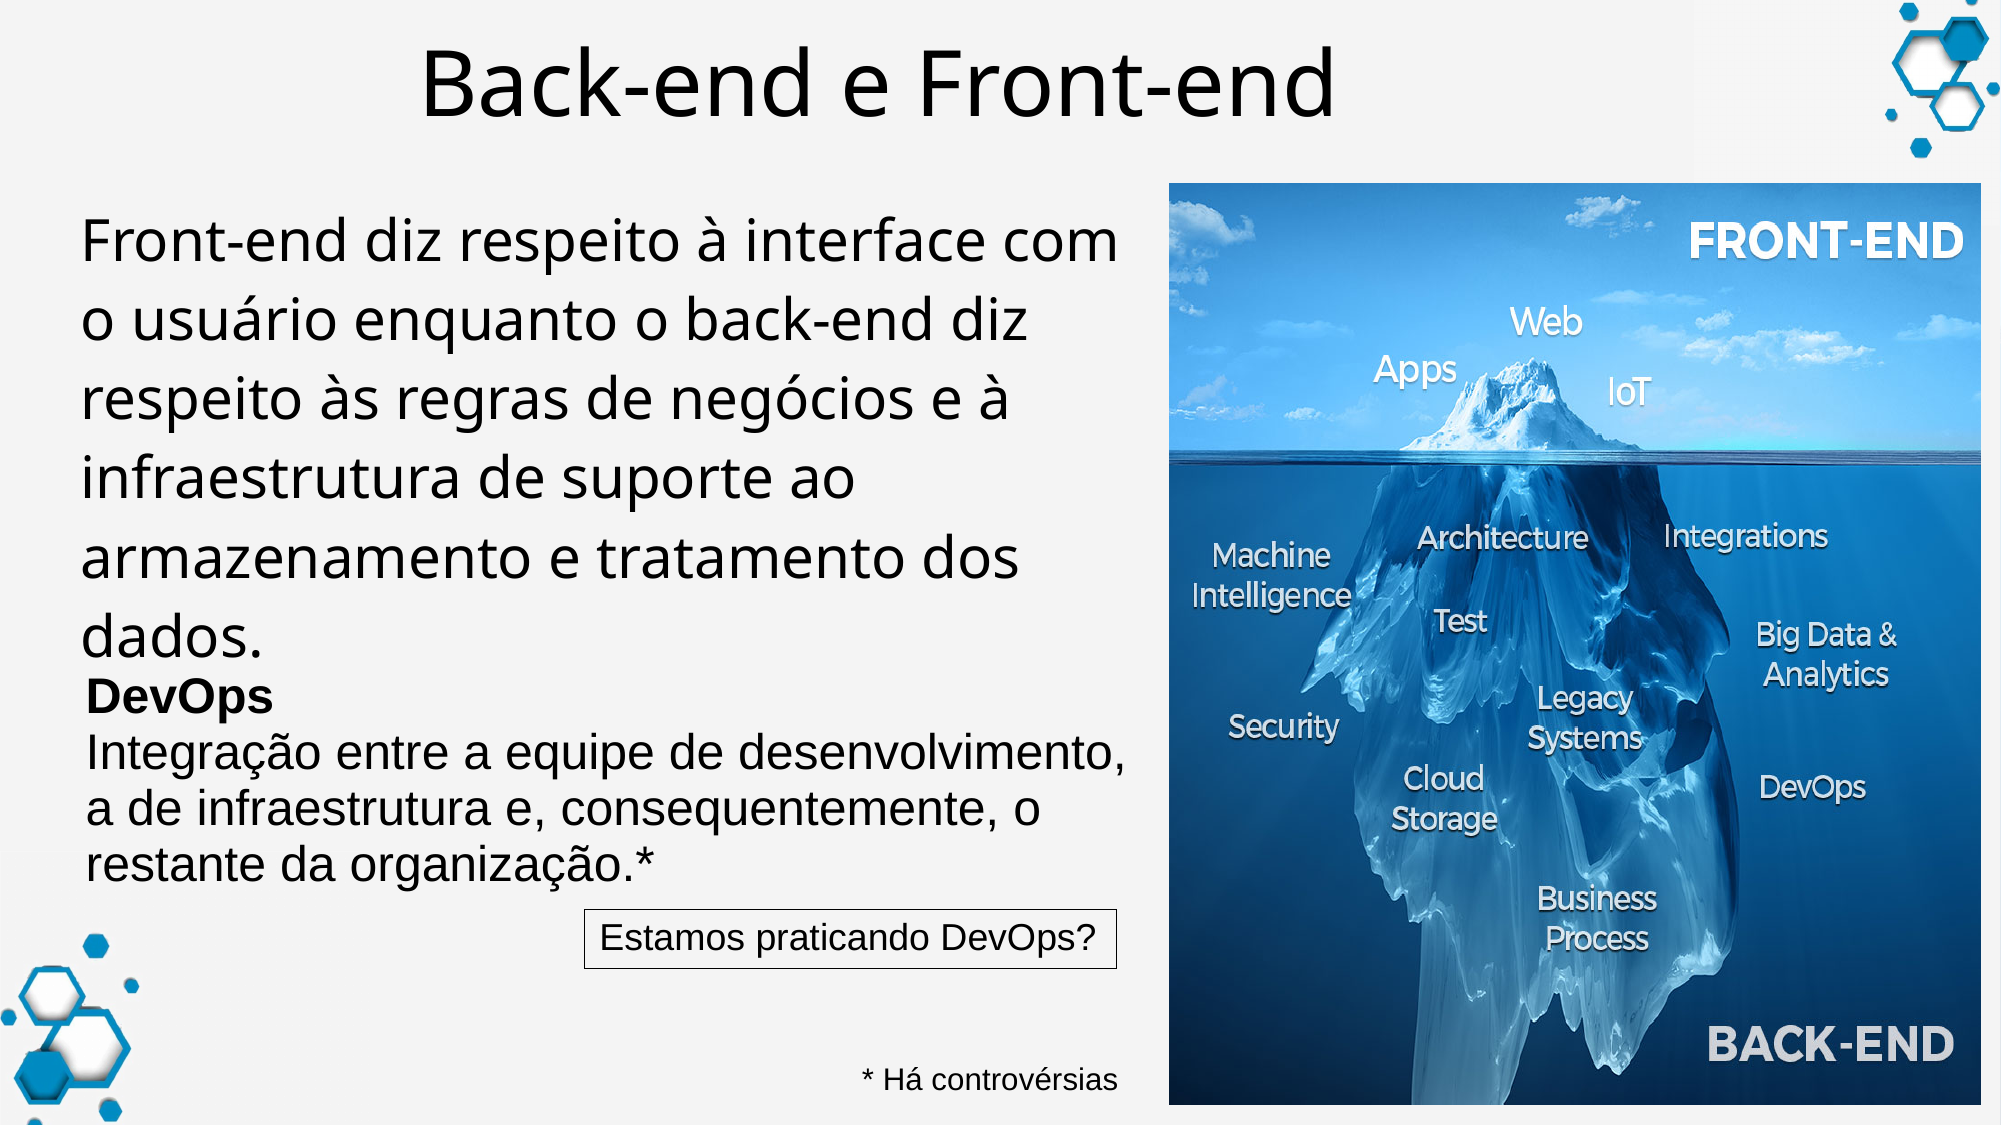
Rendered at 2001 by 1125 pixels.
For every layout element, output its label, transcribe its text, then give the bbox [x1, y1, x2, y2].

text_box Front-end diz respeito à interface com o usuário enquanto o back-end diz respeito às regras de negócios e à infraestrutura de suporte ao armazenamento e tratamento dos dados. [66, 191, 1165, 613]
text_box DevOps Integração entre a equipe de desenvolvimento, a de infraestrutura e, consequentemente, o restante da organização.* [70, 661, 1158, 900]
text_box * Há controvérsias [847, 1054, 1134, 1105]
title Back-end e Front-end [403, 11, 1477, 163]
text_box Estamos praticando DevOps? [584, 909, 1117, 969]
picture [1, 852, 369, 1125]
picture [1169, 0, 2001, 1125]
